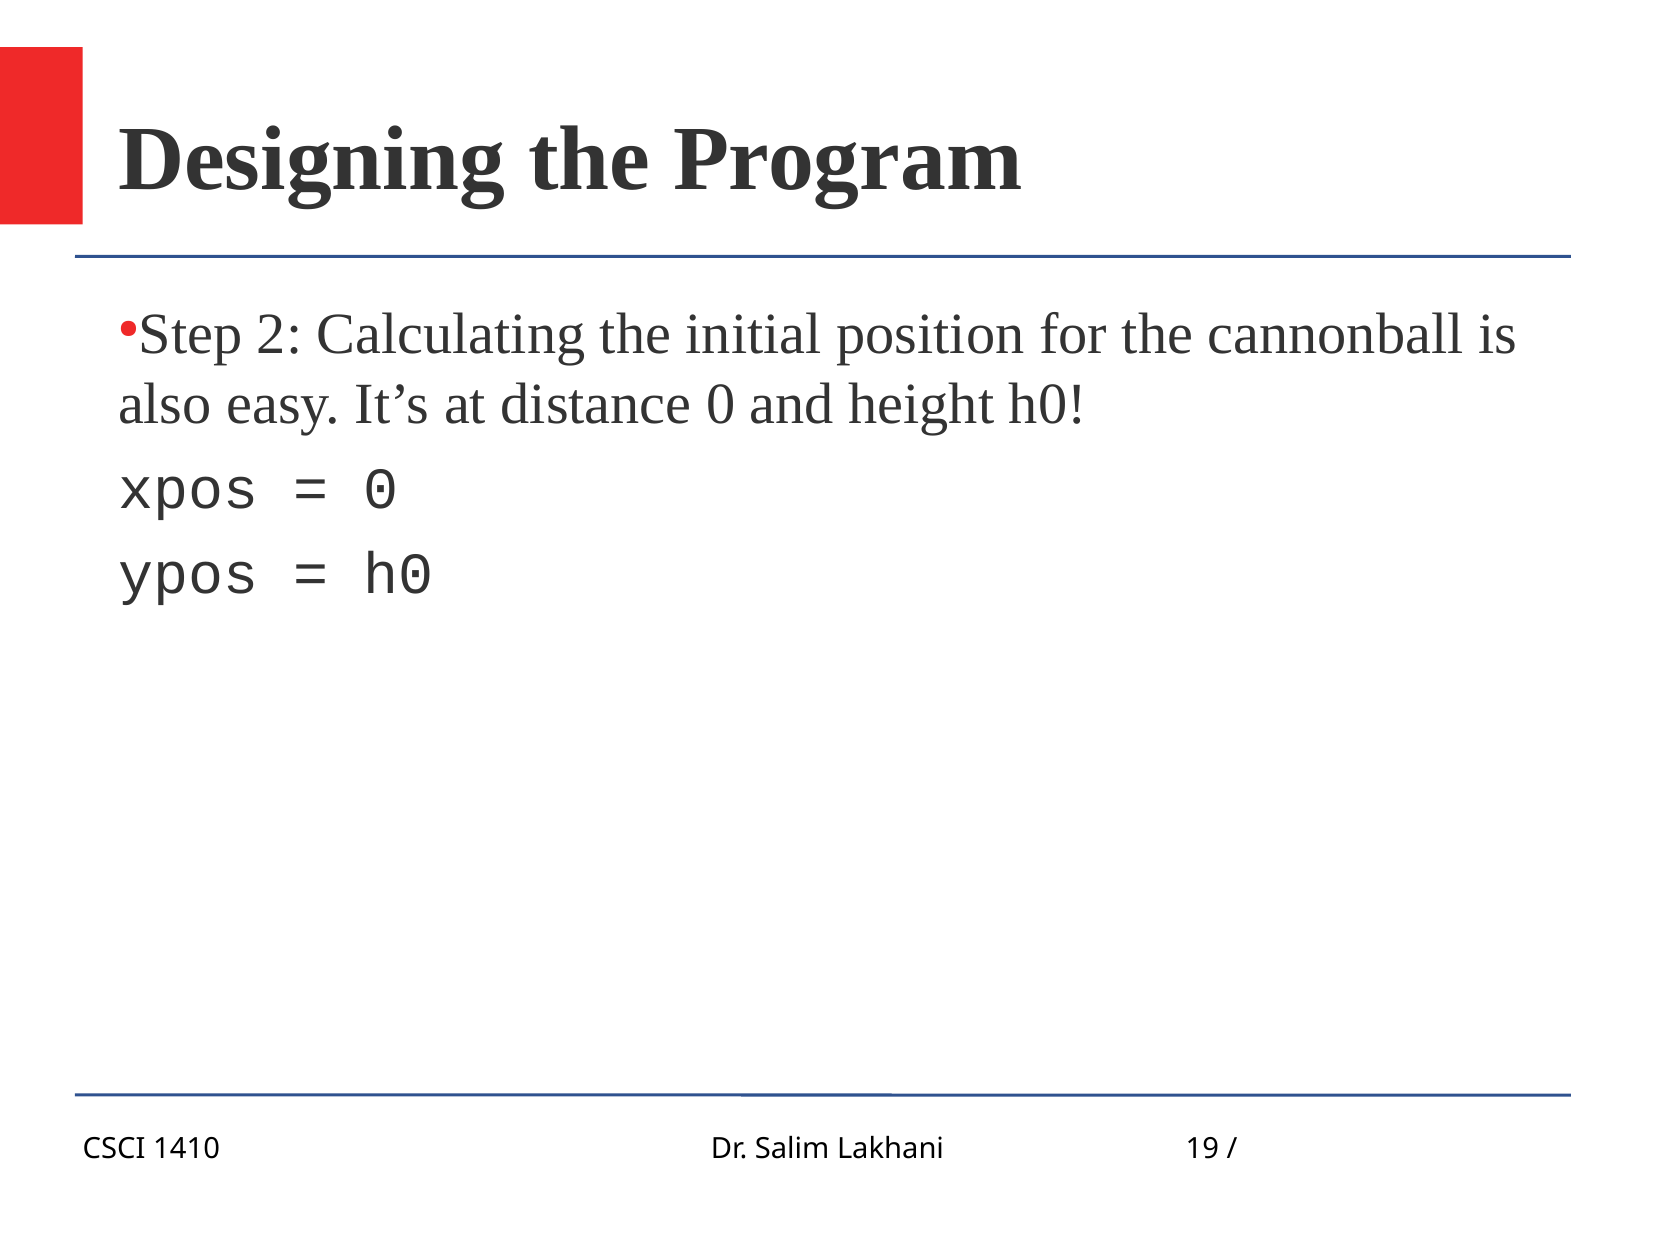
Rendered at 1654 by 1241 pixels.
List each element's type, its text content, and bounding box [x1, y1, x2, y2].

text_box / [1185, 1129, 1571, 1216]
list Step 2: Calculating the initial position for the cannonball is also easy. It’s at distance 0 and height h0! xpos = 0 ypos = h0 [118, 295, 1536, 1080]
title Designing the Program [118, 49, 1571, 257]
text_box CSCI 1410 [82, 1129, 468, 1216]
text_box Dr. Salim Lakhani [565, 1129, 1090, 1216]
